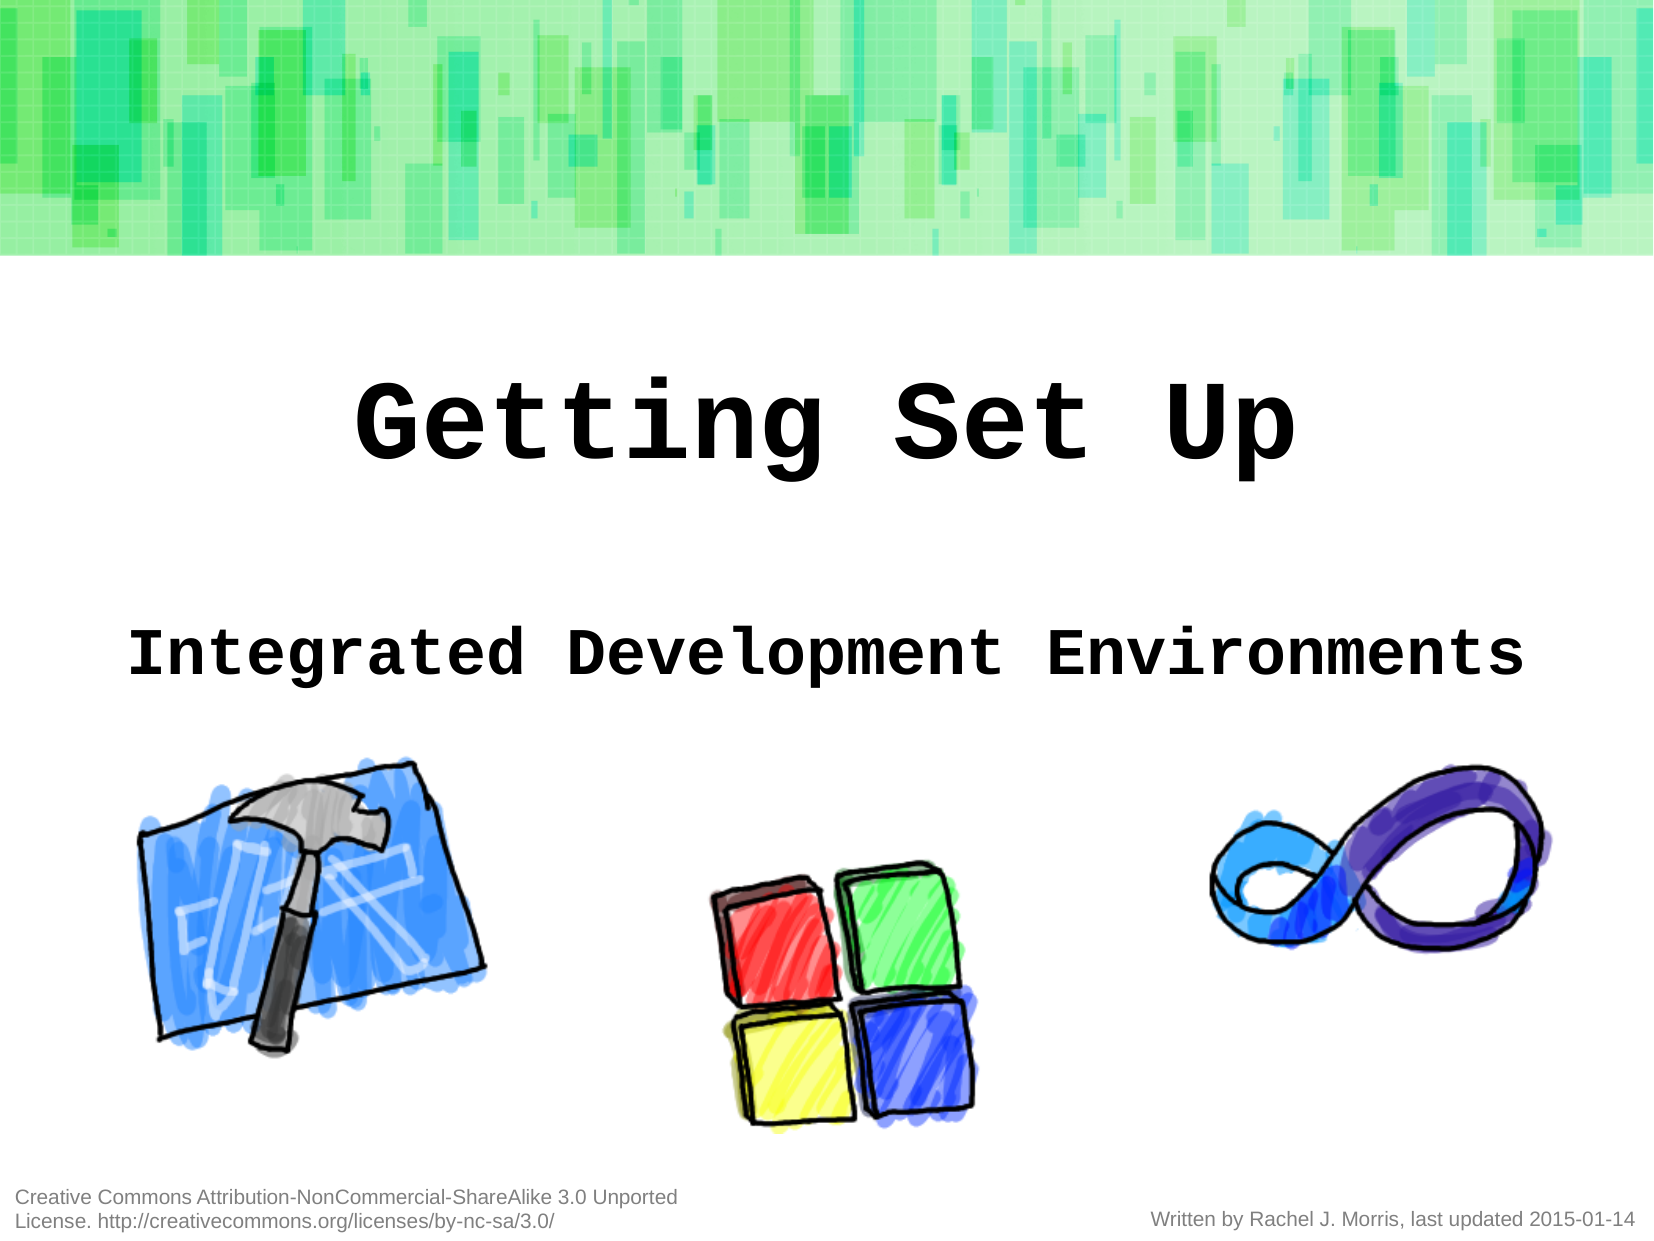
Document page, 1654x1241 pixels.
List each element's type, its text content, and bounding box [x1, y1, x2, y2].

picture [0, 0, 1654, 1241]
text_box Written by Rachel J. Morris, last updated 2015-01-14 [840, 1200, 1651, 1239]
text_box Creative Commons Attribution-NonCommercial-ShareAlike 3.0 Unported License. http://creativecommons.org/licenses/by-nc-sa/3.0/ [0, 1178, 751, 1241]
subtitle Getting Set Up Integrated Development Environments [82, 49, 1571, 1010]
